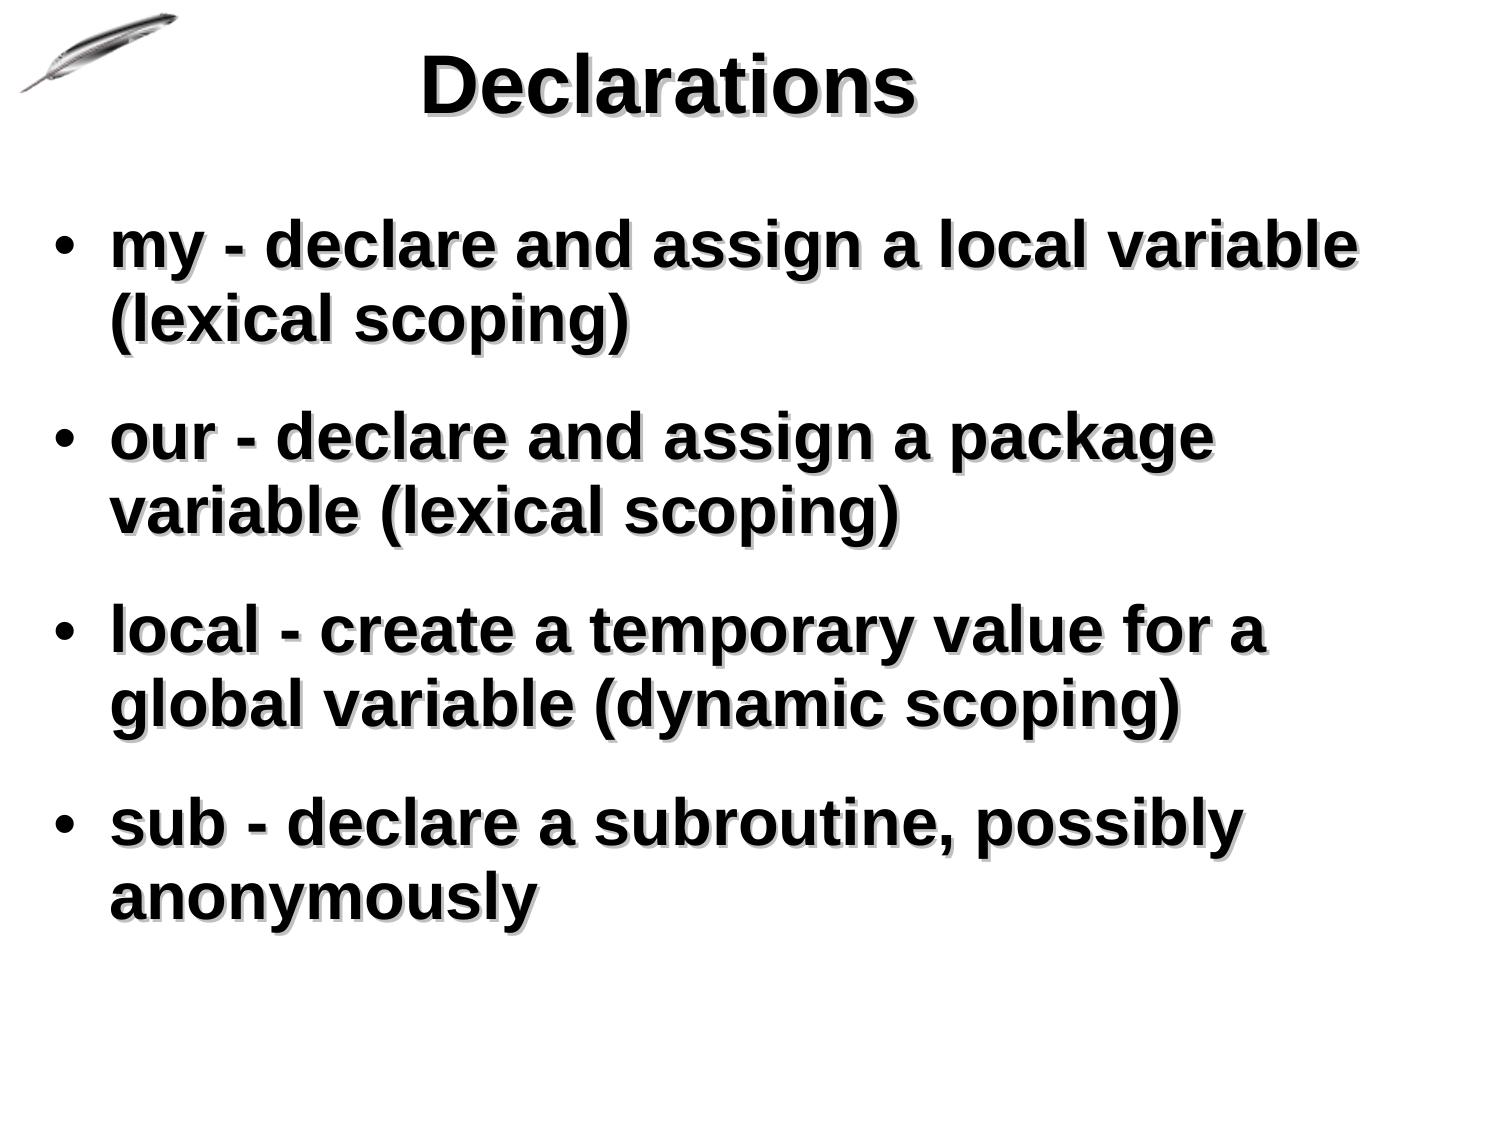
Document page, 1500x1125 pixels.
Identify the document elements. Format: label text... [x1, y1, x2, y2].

title Declarations [419, 0, 1459, 179]
picture [16, 11, 184, 95]
list my - declare and assign a local variable (lexical scoping) our - declare and assign a package variable (lexical scoping) local - create a temporary value for a global variable (dynamic scoping) sub - declare a subroutine, possibly anonymously [53, 207, 1447, 1084]
